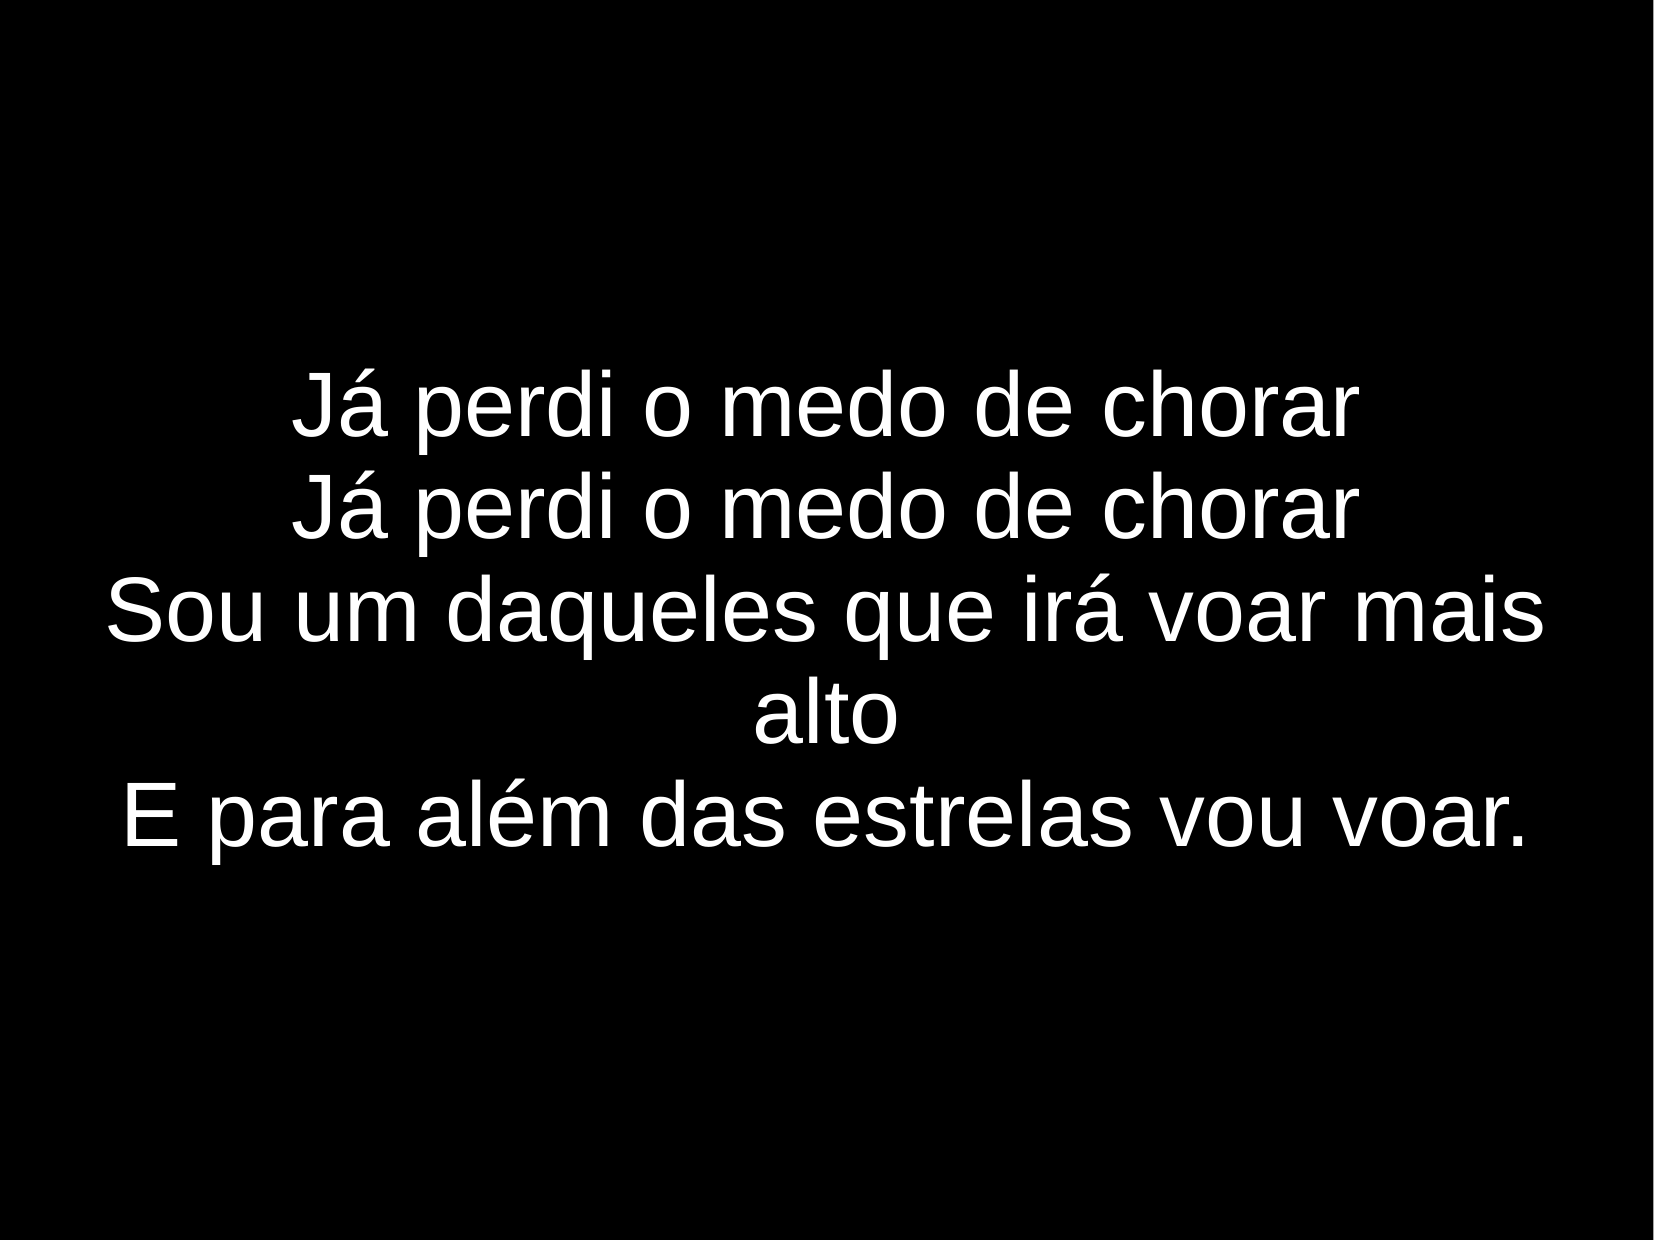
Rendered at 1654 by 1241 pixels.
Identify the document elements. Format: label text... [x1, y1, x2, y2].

subtitle Já perdi o medo de chorar Já perdi o medo de chorar Sou um daqueles que irá voar mais alto E para além das estrelas vou voar. [82, 49, 1571, 1170]
